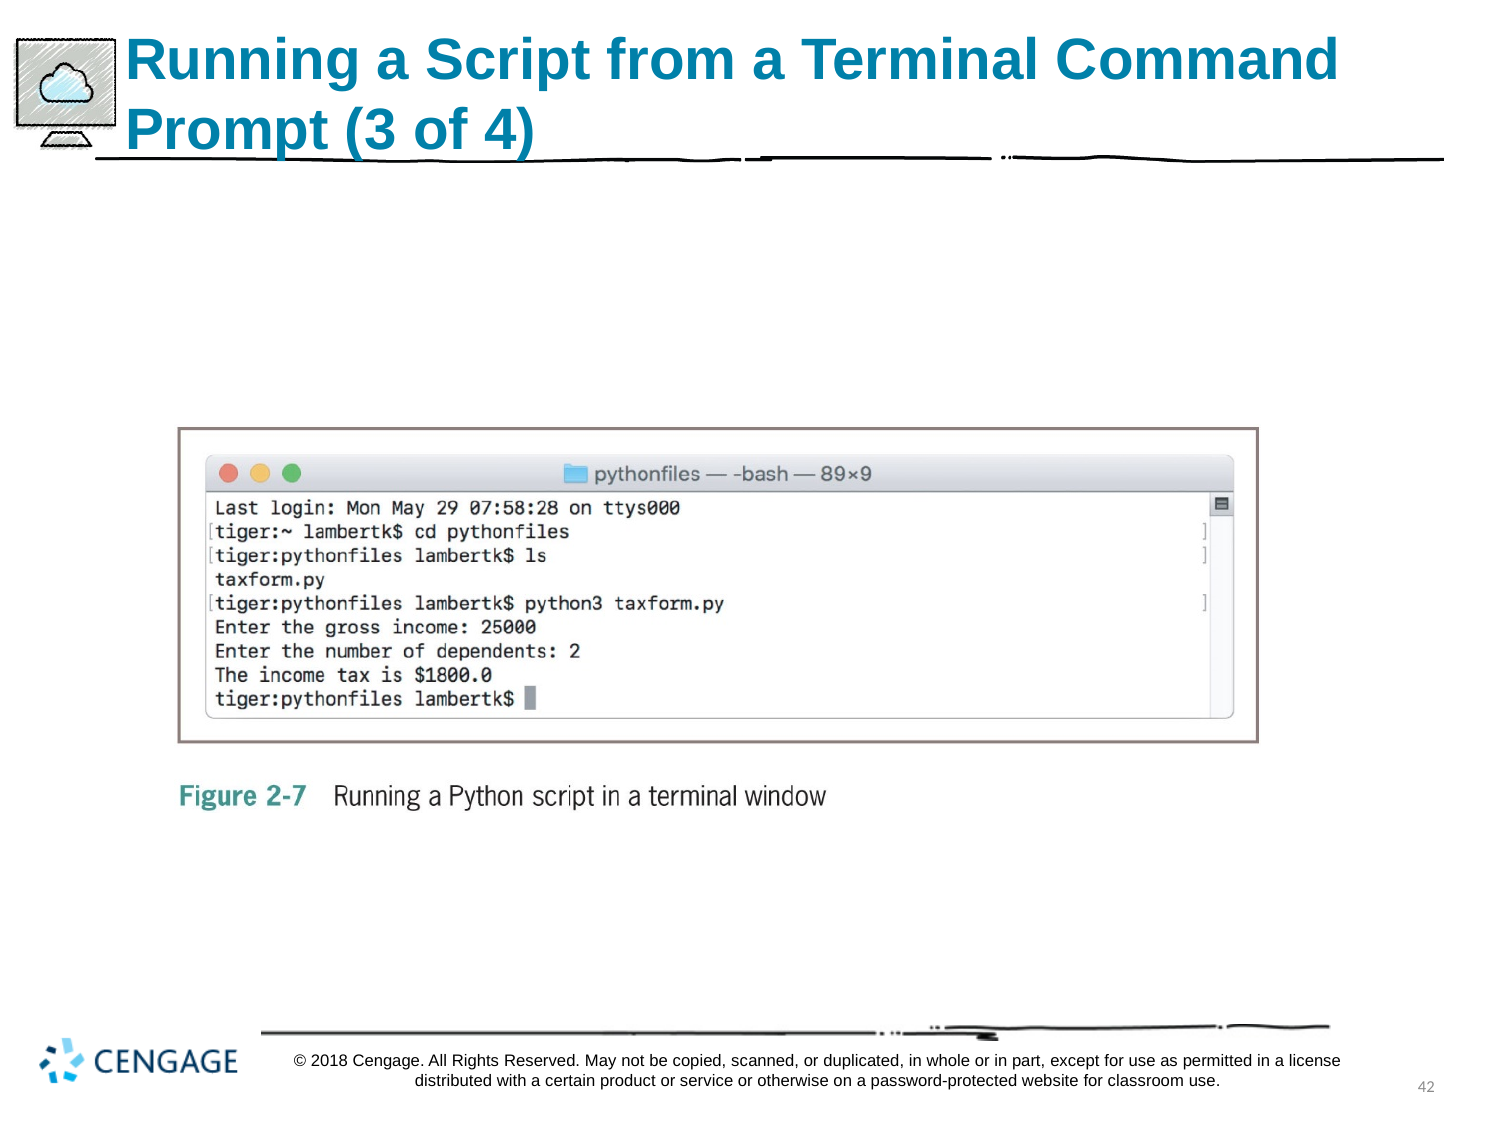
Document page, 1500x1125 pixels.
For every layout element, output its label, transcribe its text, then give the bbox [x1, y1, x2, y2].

picture [261, 1024, 1331, 1041]
picture [13, 36, 117, 151]
picture [19, 1024, 250, 1096]
picture [154, 155, 1444, 163]
title Running a Script from a Terminal Command Prompt (3 of 4) [125, 20, 1442, 162]
picture [174, 424, 1261, 813]
footer © 2018 Cengage. All Rights Reserved. May not be copied, scanned, or duplicated, in whole or in part, except for use as permitted in a license distributed with a certain product or service or otherwise on a password-protected website for classroom use. [262, 1050, 1375, 1091]
